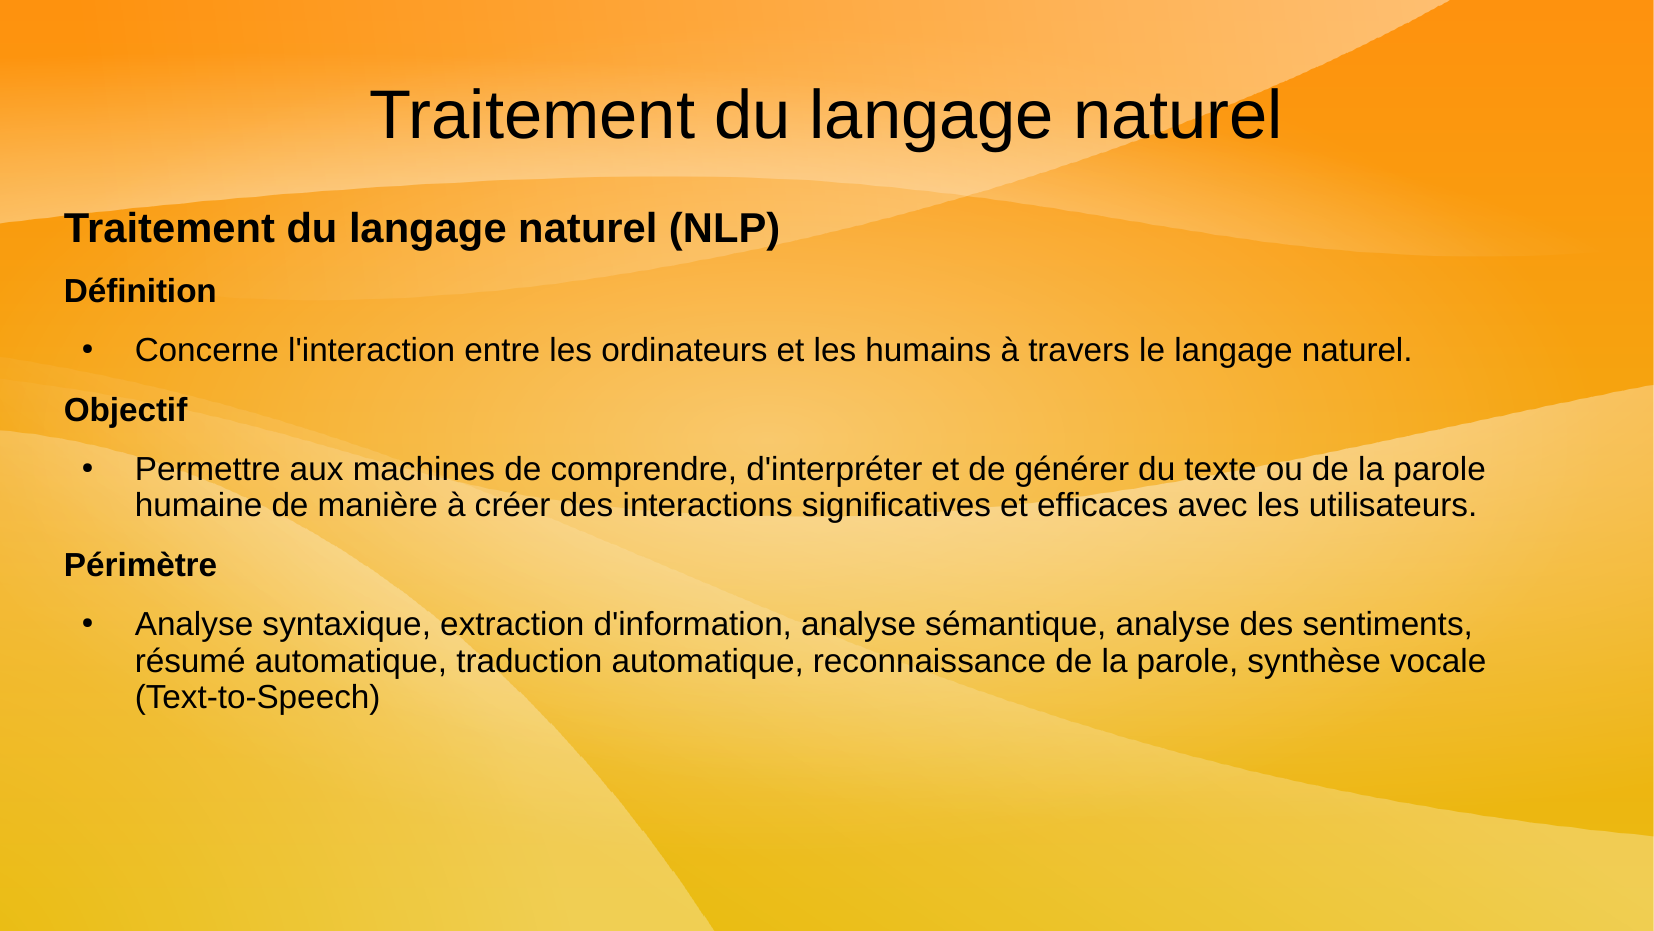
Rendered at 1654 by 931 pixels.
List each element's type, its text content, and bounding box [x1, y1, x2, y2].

picture [0, 0, 1654, 931]
list Traitement du langage naturel (NLP) Définition Concerne l'interaction entre les ordinateurs et les humains à travers le langage naturel. Objectif Permettre aux machines de comprendre, d'interpréter et de générer du texte ou de la parole humaine de manière à créer des interactions significatives et efficaces avec les utilisateurs. Périmètre Analyse syntaxique, extraction d'information, analyse sémantique, analyse des sentiments, résumé automatique, traduction automatique, reconnaissance de la parole, synthèse vocale (Text-to-Speech) [63, 204, 1553, 717]
title Traitement du langage naturel [82, 37, 1571, 193]
